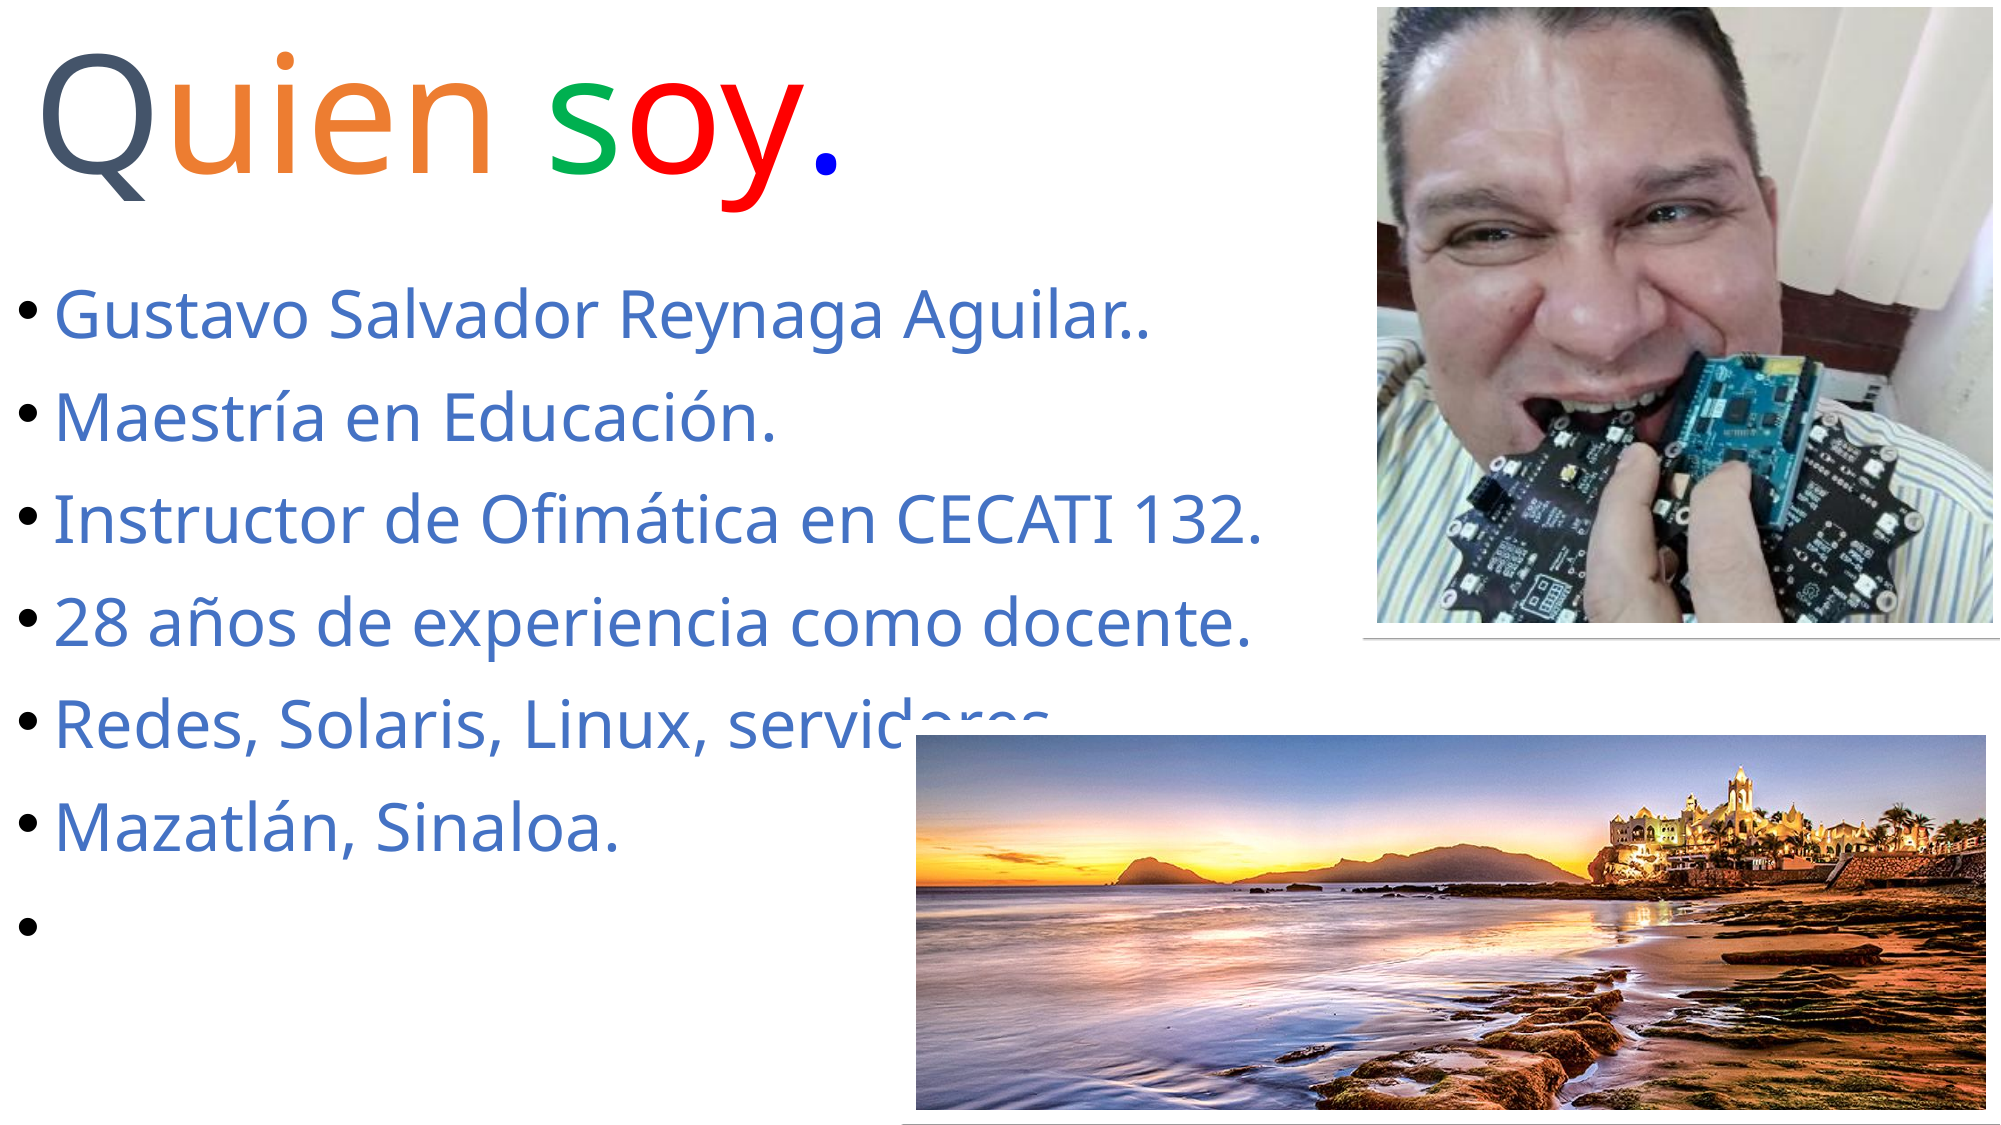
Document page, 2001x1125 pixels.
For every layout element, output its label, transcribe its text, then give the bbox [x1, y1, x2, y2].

picture [1377, 6, 1994, 623]
picture [915, 734, 1987, 1110]
list Gustavo Salvador Reynaga Aguilar.. Maestría en Educación. Instructor de Ofimática en CECATI 132. 28 años de experiencia como docente. Redes, Solaris, Linux, servidores. Mazatlán, Sinaloa. [1, 266, 1727, 980]
title Quien soy. [18, 4, 956, 222]
